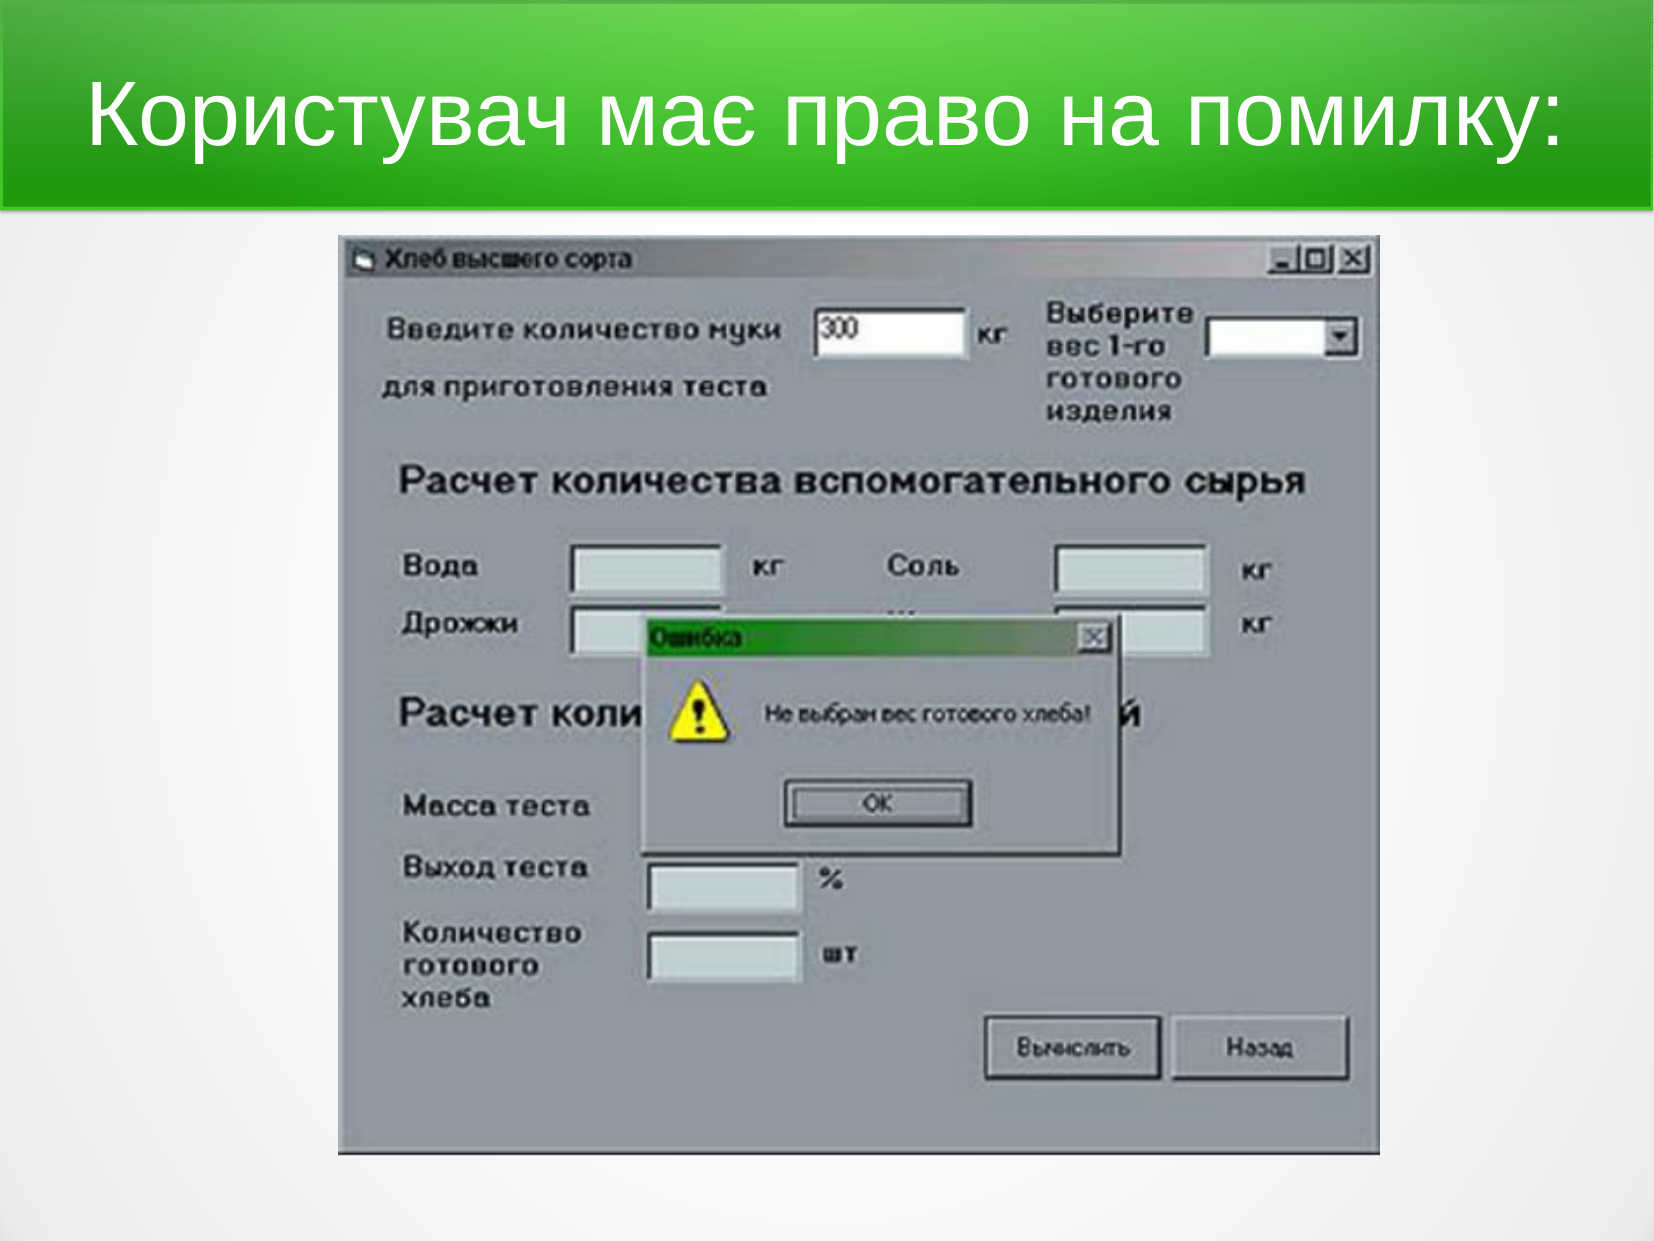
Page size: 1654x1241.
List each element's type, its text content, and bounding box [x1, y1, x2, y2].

title Користувач має право на помилку: [82, 49, 1571, 179]
picture [338, 235, 1380, 1157]
